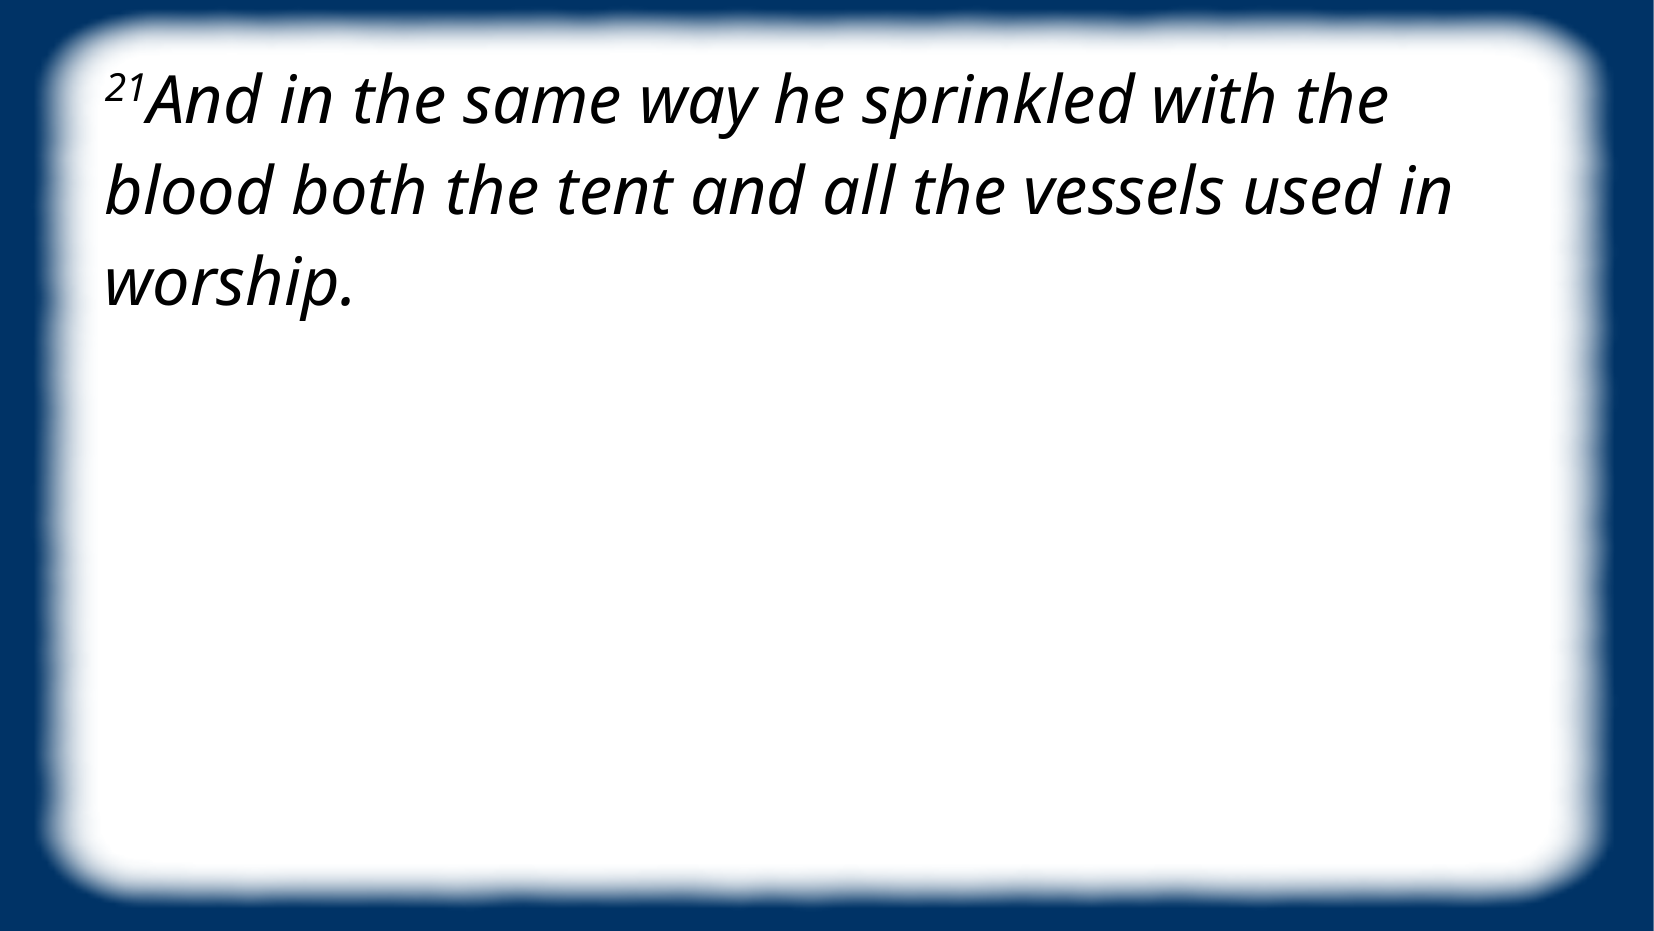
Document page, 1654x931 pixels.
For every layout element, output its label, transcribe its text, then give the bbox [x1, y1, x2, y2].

picture [0, 0, 1654, 931]
text_box 21And in the same way he sprinkled with the blood both the tent and all the vessels used in worship. [90, 45, 1561, 327]
